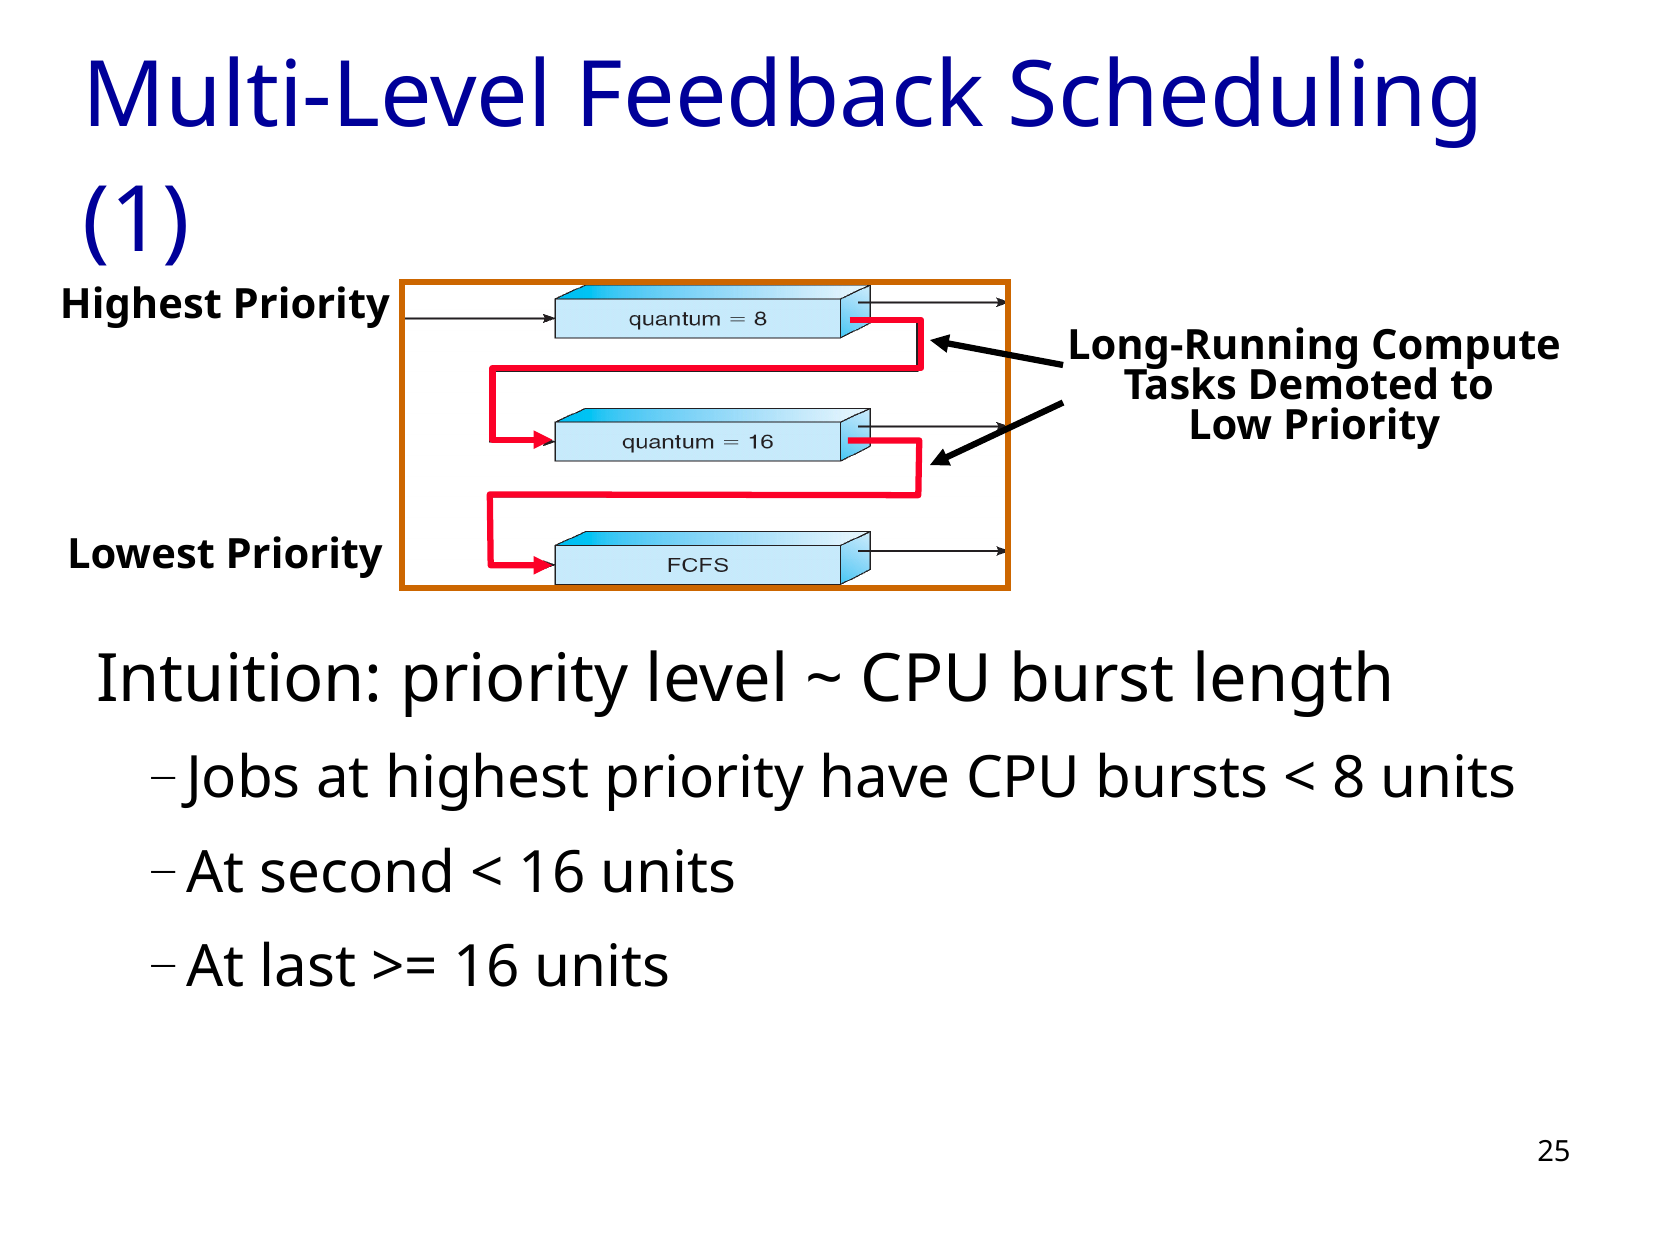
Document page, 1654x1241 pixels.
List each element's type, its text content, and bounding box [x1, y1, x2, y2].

picture [405, 285, 1006, 585]
list Intuition: priority level ~ CPU burst length Jobs at highest priority have CPU bursts < 8 units At second < 16 units At last >= 16 units [60, 630, 1571, 1096]
text_box Long-Running Compute Tasks Demoted to Low Priority [1052, 320, 1577, 456]
text_box Lowest Priority [0, 525, 480, 661]
text_box Highest Priority [0, 275, 480, 411]
title Multi-Level Feedback Scheduling (1) [82, 49, 1571, 257]
